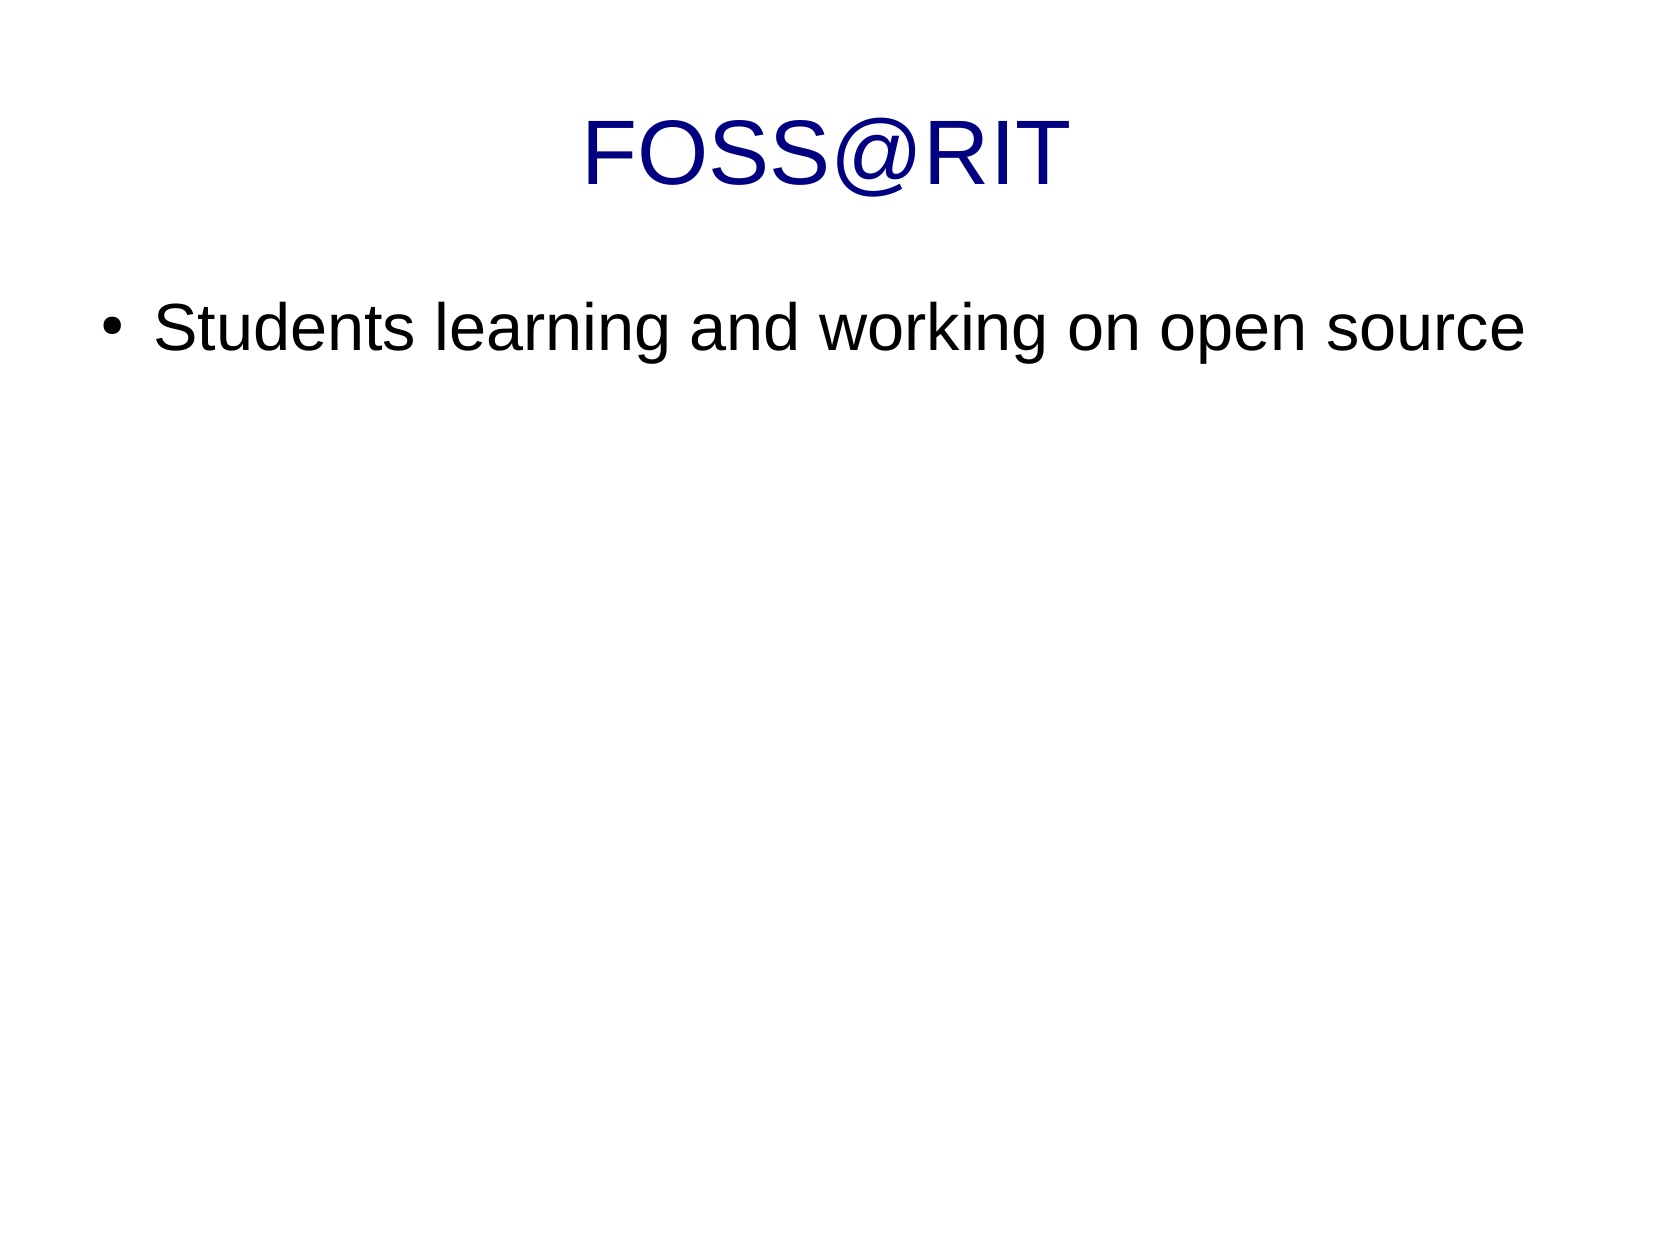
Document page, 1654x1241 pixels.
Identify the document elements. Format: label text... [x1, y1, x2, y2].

list Students learning and working on open source [82, 290, 1571, 1109]
title FOSS@RIT [82, 49, 1571, 257]
